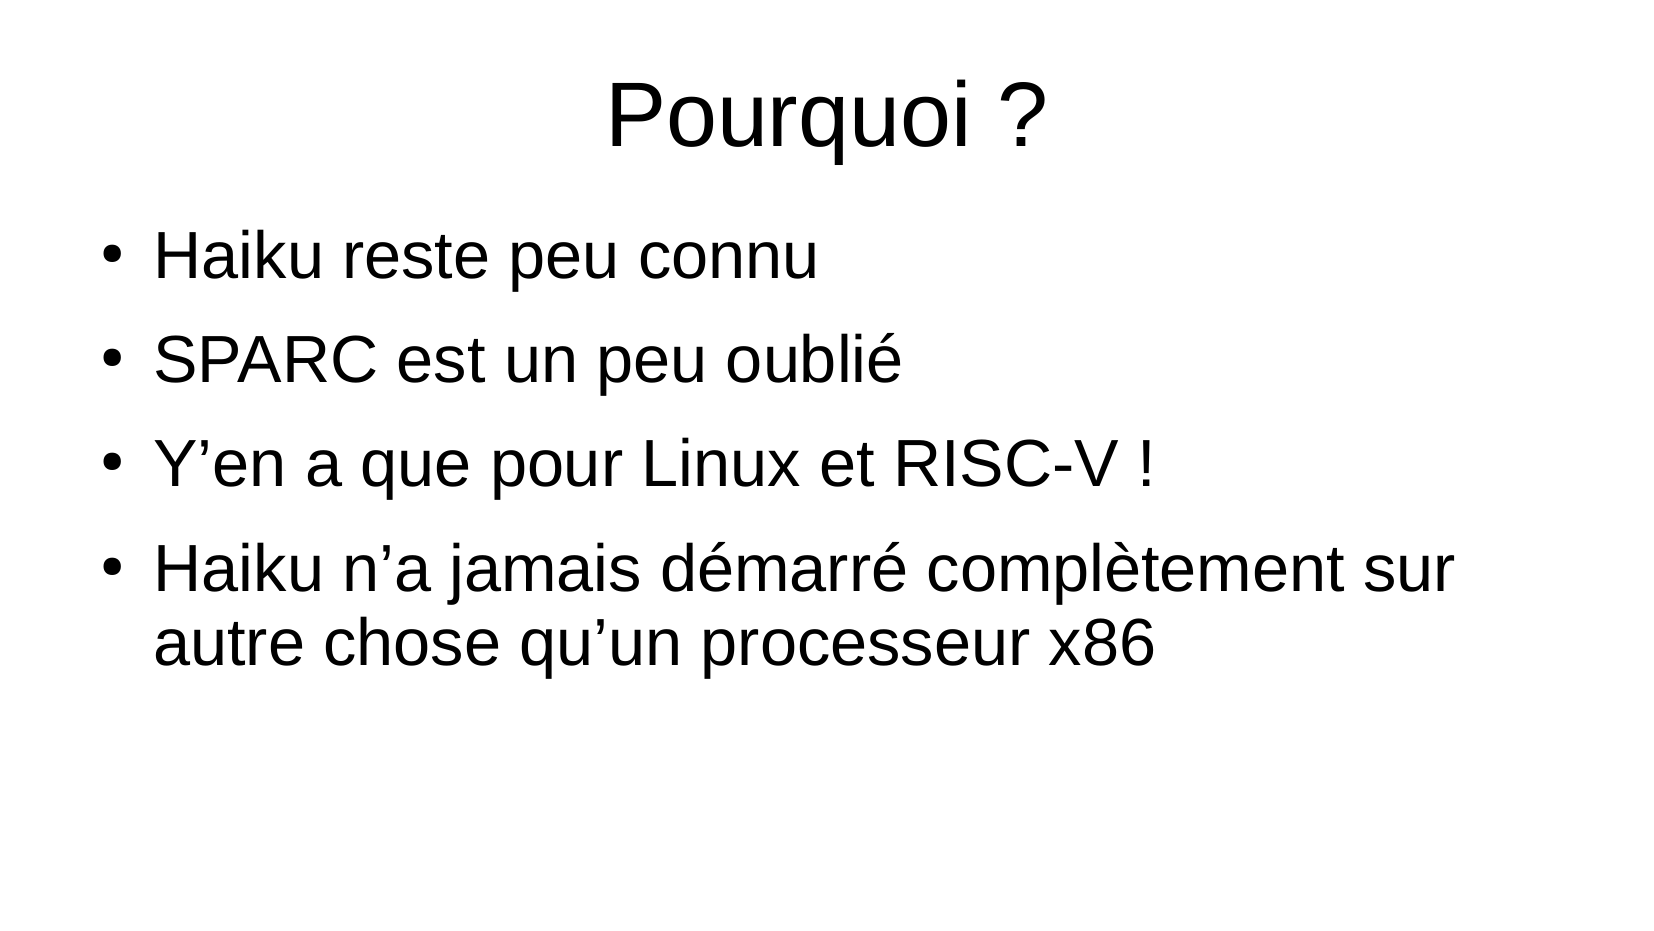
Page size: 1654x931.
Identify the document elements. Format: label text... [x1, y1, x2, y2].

list Haiku reste peu connu SPARC est un peu oublié Y’en a que pour Linux et RISC-V ! Haiku n’a jamais démarré complètement sur autre chose qu’un processeur x86 [82, 217, 1571, 758]
title Pourquoi ? [82, 37, 1571, 193]
